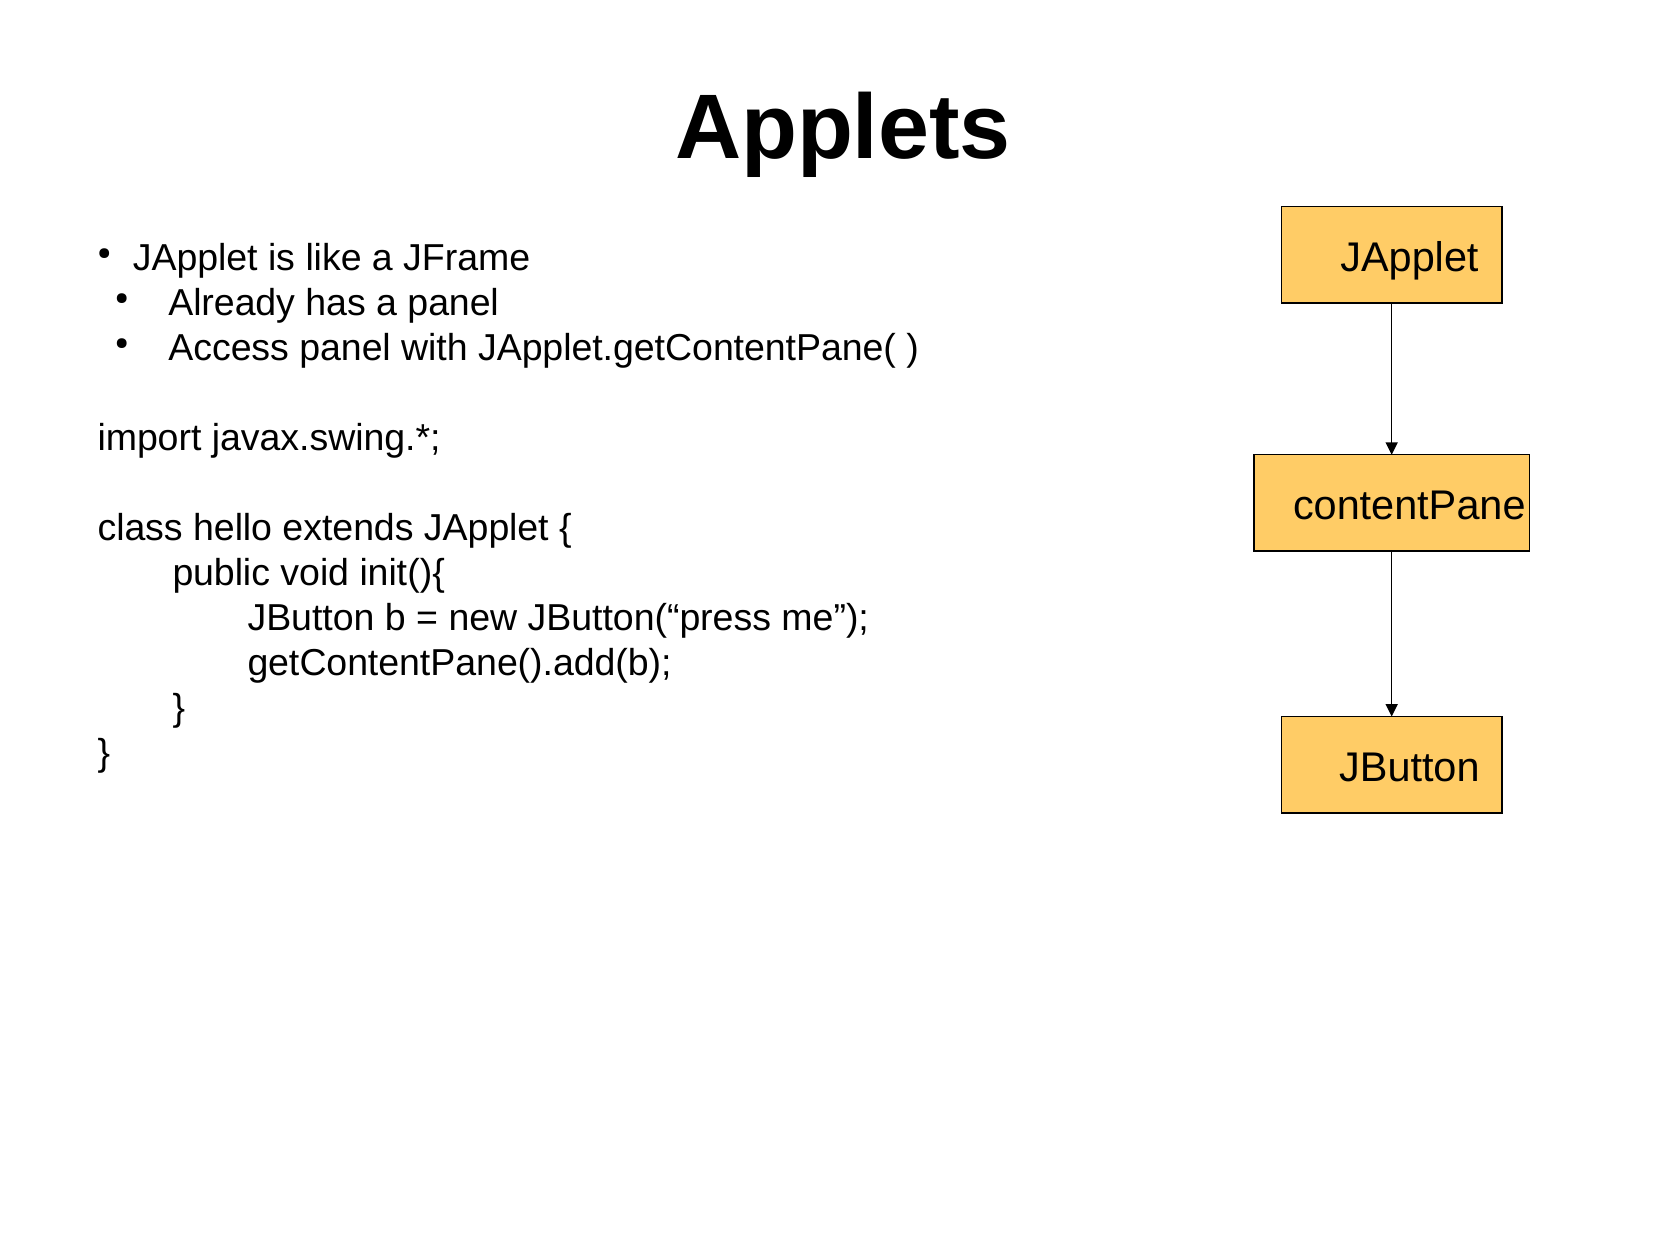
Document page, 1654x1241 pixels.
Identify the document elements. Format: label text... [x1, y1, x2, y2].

text_box JApplet is like a JFrame Already has a panel Access panel with JApplet.getContentPane( ) import javax.swing.*; class hello extends JApplet { public void init(){ JButton b = new JButton(“press me”); getContentPane().add(b); } } [82, 225, 1538, 1186]
text_box JButton [1281, 716, 1502, 813]
title Applets [82, 49, 1571, 196]
text_box JApplet [1281, 206, 1502, 304]
text_box contentPane [1253, 454, 1530, 552]
